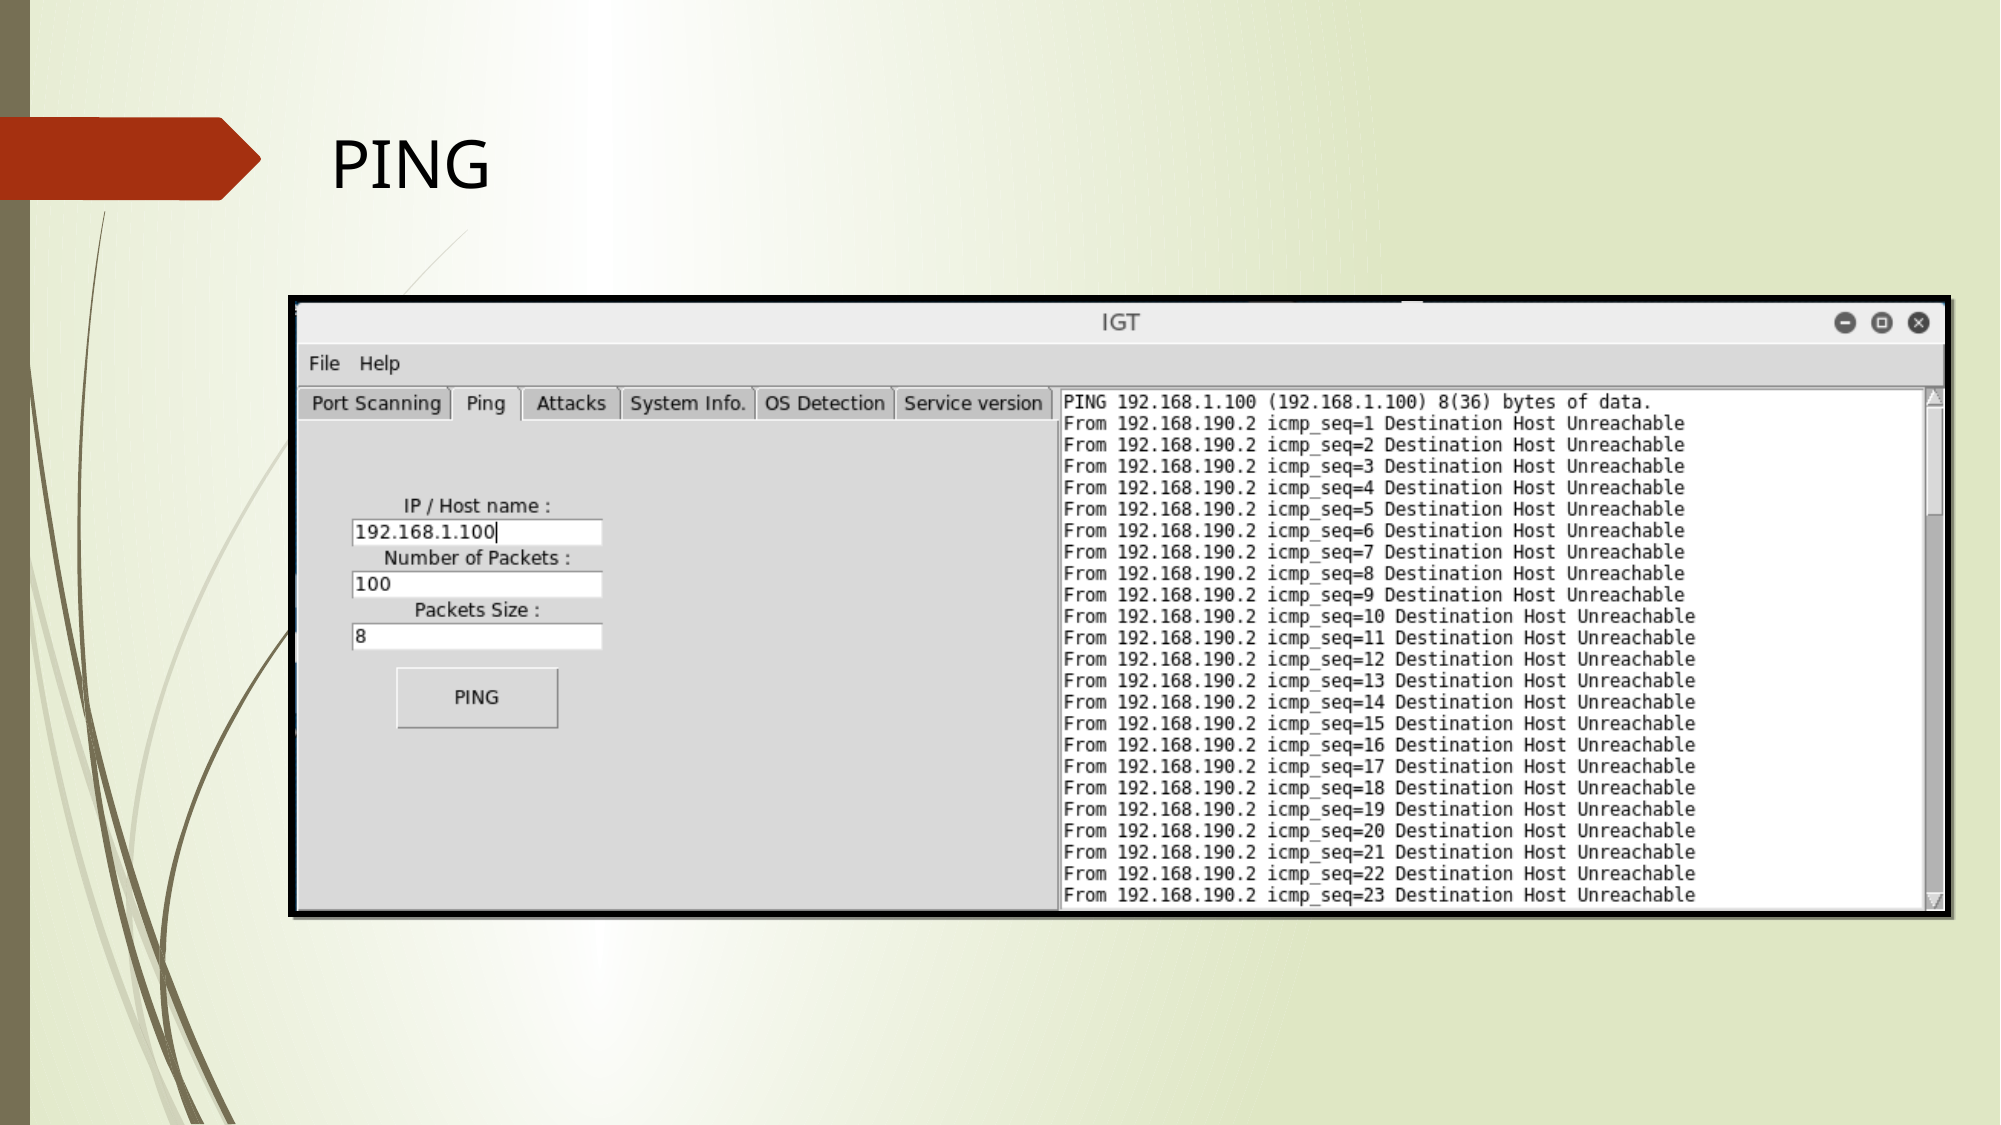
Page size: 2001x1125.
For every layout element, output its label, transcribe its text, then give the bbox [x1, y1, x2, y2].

picture [294, 300, 1945, 911]
text_box PING [315, 114, 508, 209]
